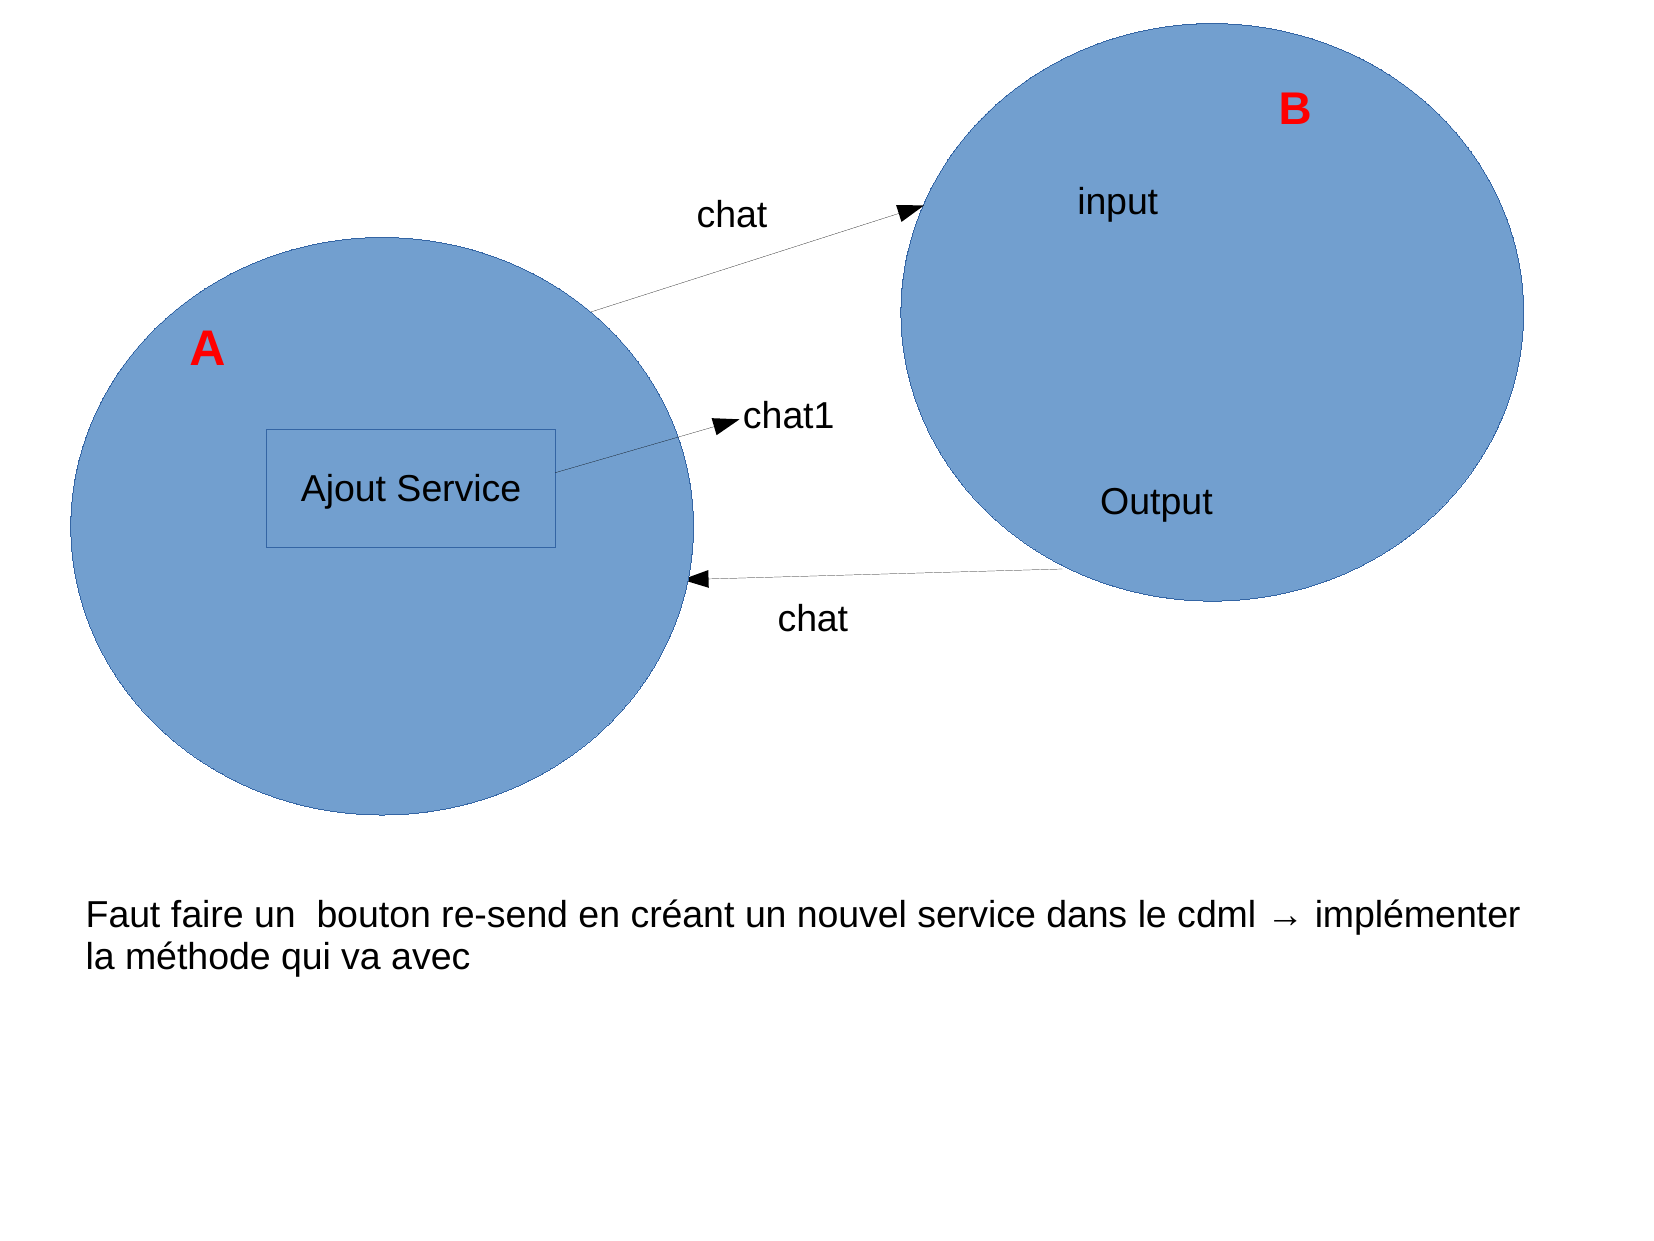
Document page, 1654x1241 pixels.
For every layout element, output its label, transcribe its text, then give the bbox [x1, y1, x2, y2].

text_box A [174, 312, 406, 441]
text_box Faut faire un bouton re-send en créant un nouvel service dans le cdml → implémenter la méthode qui va avec [70, 885, 1571, 985]
text_box B [1263, 75, 1512, 142]
text_box [900, 23, 1524, 602]
text_box Ajout Service [266, 429, 556, 548]
text_box chat [681, 186, 867, 258]
text_box chat [762, 590, 948, 663]
text_box chat1 [728, 387, 878, 513]
text_box [70, 237, 694, 816]
text_box input [1062, 173, 1363, 246]
text_box Output [1085, 472, 1386, 545]
